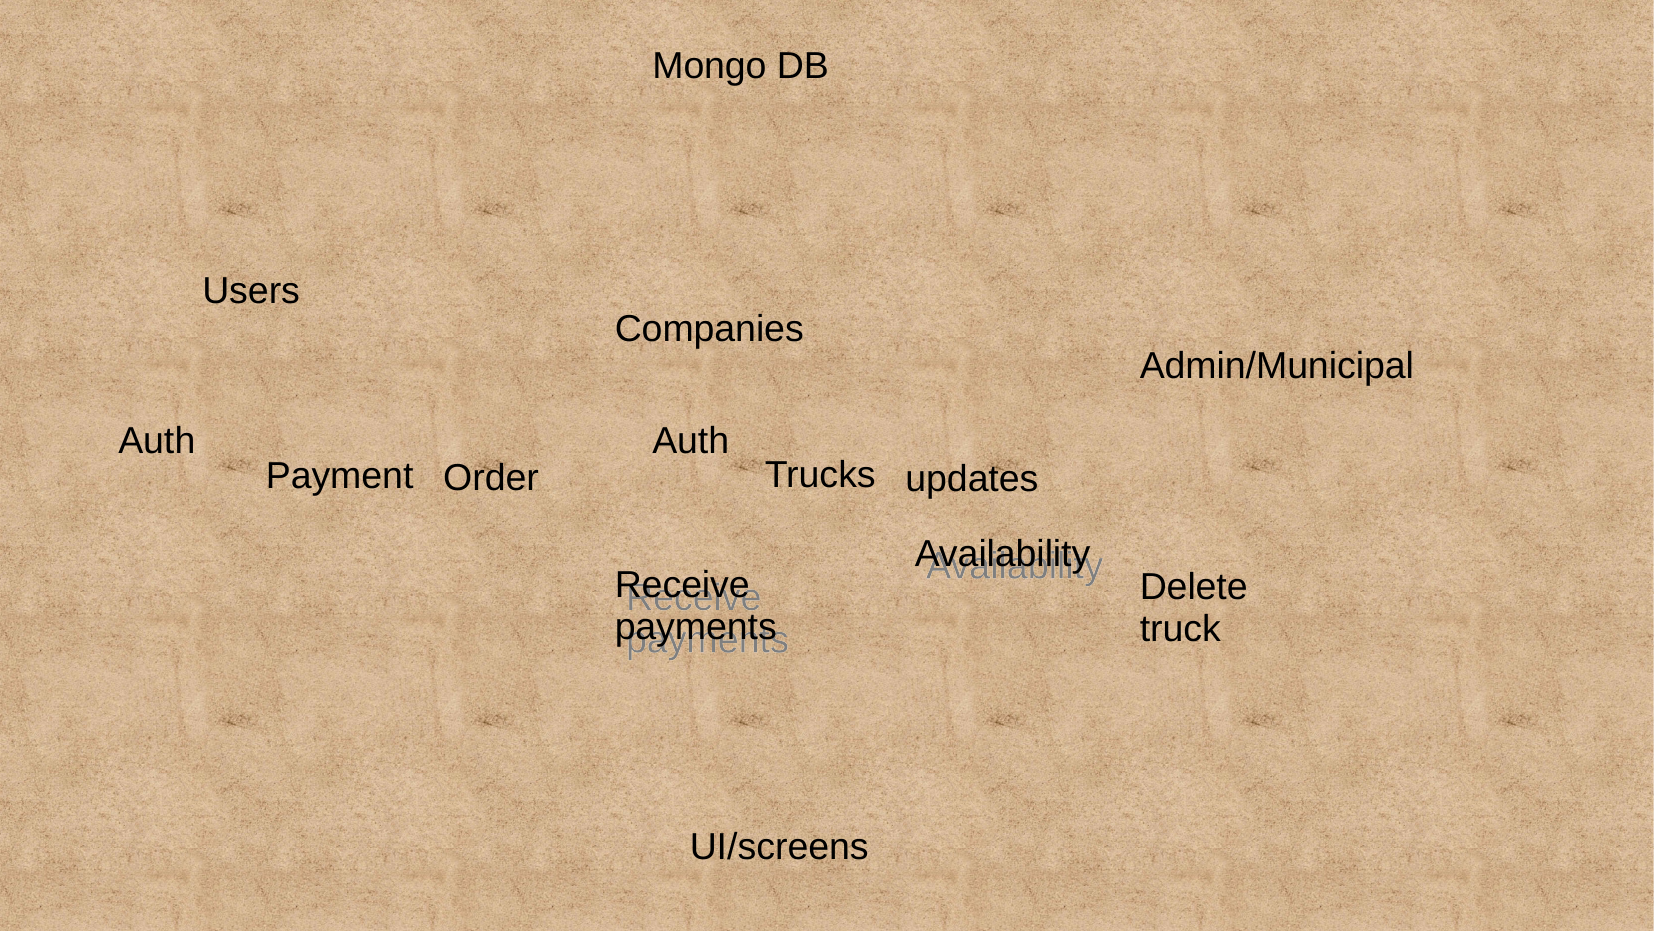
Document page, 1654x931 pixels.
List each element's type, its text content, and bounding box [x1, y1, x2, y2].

text_box Auth [103, 412, 211, 470]
text_box UI/screens [675, 818, 884, 875]
text_box Delete truck [1125, 558, 1263, 658]
text_box Order [428, 449, 563, 526]
text_box Availability [900, 525, 1106, 582]
text_box Companies [600, 300, 819, 357]
text_box Trucks [750, 445, 891, 503]
text_box updates [890, 450, 1054, 507]
text_box Mongo DB [637, 37, 844, 95]
text_box Auth [637, 412, 745, 470]
text_box Payment [250, 447, 429, 505]
text_box Admin/Municipal [1125, 337, 1429, 395]
picture [0, 0, 1654, 931]
text_box Receive payments [600, 556, 826, 656]
text_box Users [187, 262, 451, 320]
